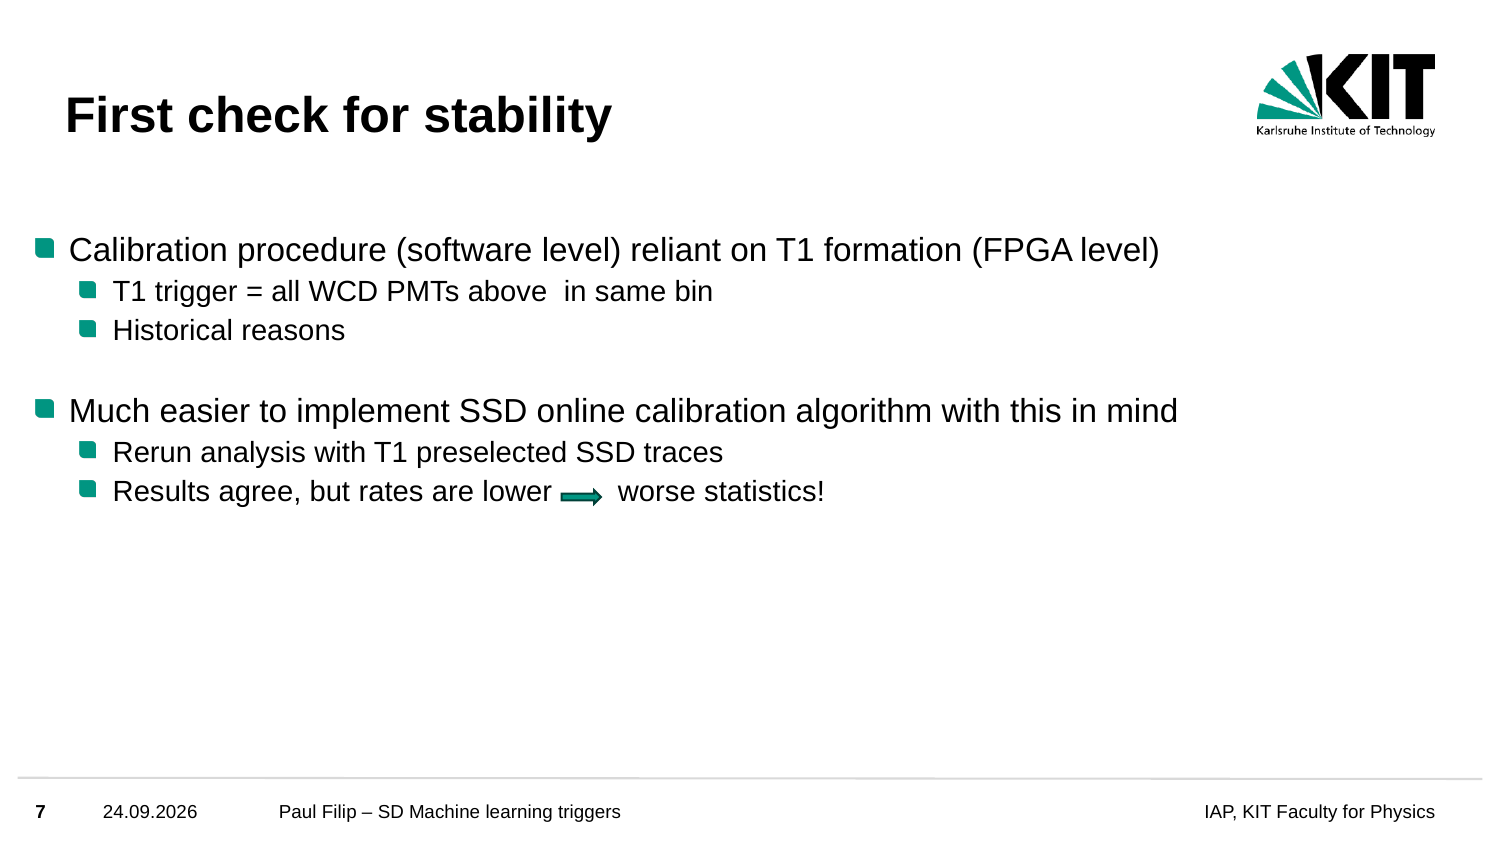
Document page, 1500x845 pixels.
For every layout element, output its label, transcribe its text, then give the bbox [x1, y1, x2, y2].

slide_number <number> [35, 778, 89, 844]
title First check for stability [64, 48, 1192, 144]
picture [1257, 54, 1435, 137]
slide_number 03.02.2024 [102, 778, 272, 844]
list Calibration procedure (software level) reliant on T1 formation (FPGA level) T1 trigger = all WCD PMTs above in same bin Historical reasons Much easier to implement SSD online calibration algorithm with this in mind Rerun analysis with T1 preselected SSD traces Results agree, but rates are lower worse statistics! [35, 233, 1428, 777]
